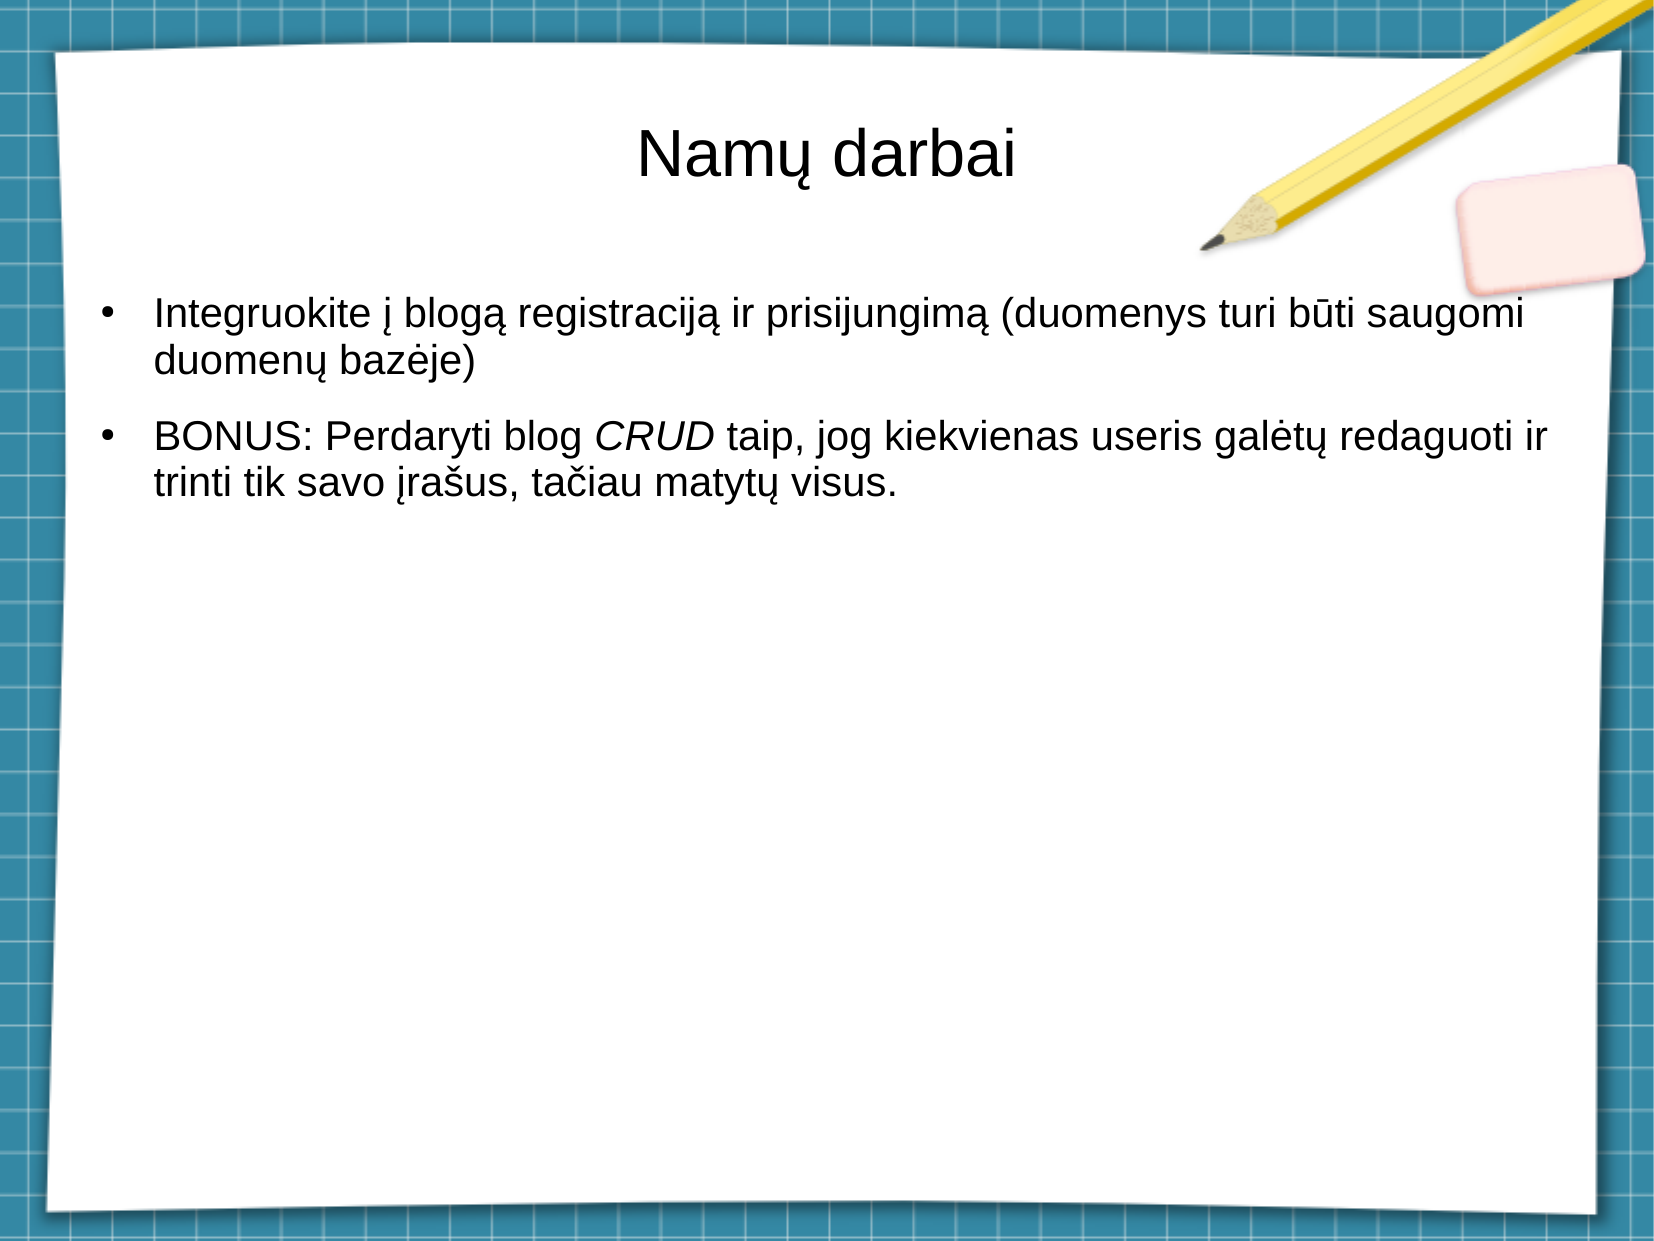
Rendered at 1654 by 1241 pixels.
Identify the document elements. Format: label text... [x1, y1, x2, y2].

title Namų darbai [82, 49, 1571, 257]
picture [0, 0, 1654, 1241]
list Integruokite į blogą registraciją ir prisijungimą (duomenys turi būti saugomi duomenų bazėje) BONUS: Perdaryti blog CRUD taip, jog kiekvienas useris galėtų redaguoti ir trinti tik savo įrašus, tačiau matytų visus. [82, 290, 1571, 1010]
